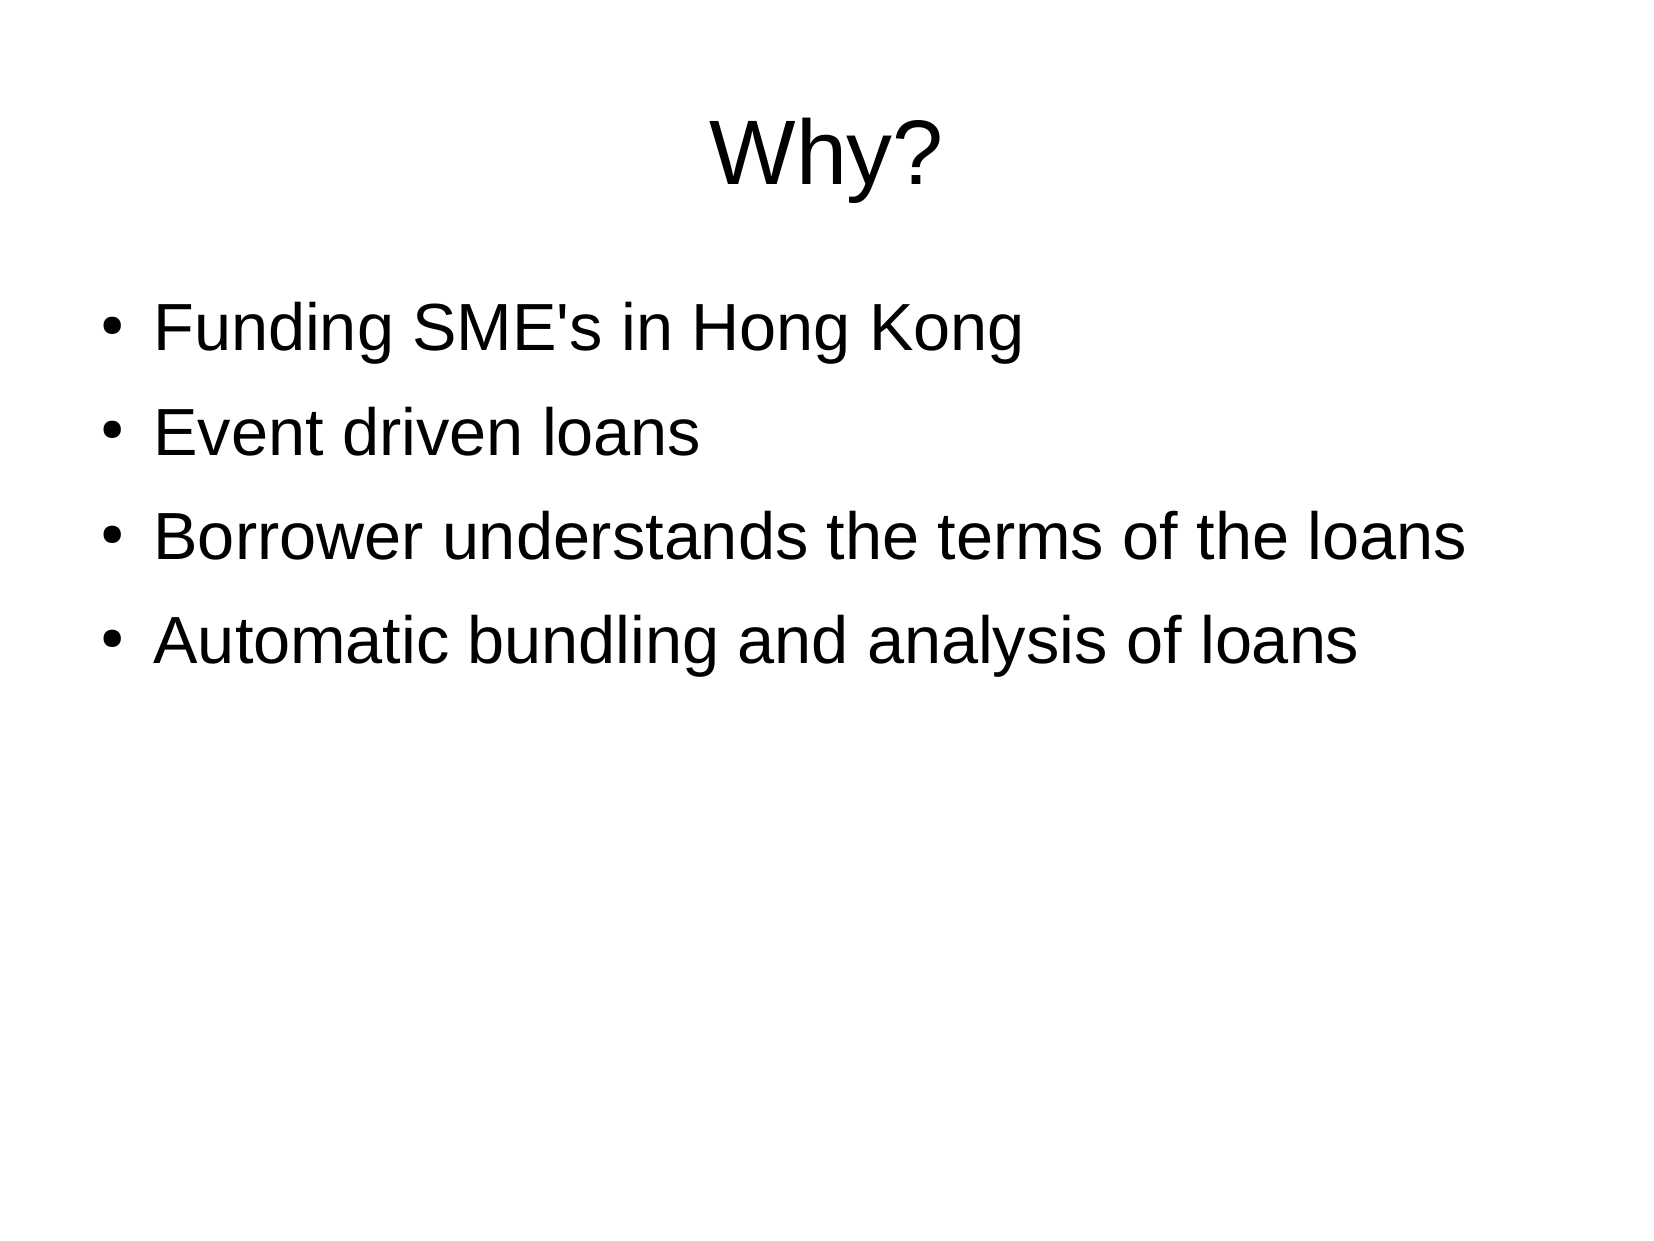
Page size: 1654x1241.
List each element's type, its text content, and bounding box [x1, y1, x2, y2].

list Funding SME's in Hong Kong Event driven loans Borrower understands the terms of the loans Automatic bundling and analysis of loans [82, 290, 1571, 1010]
title Why? [82, 49, 1571, 257]
